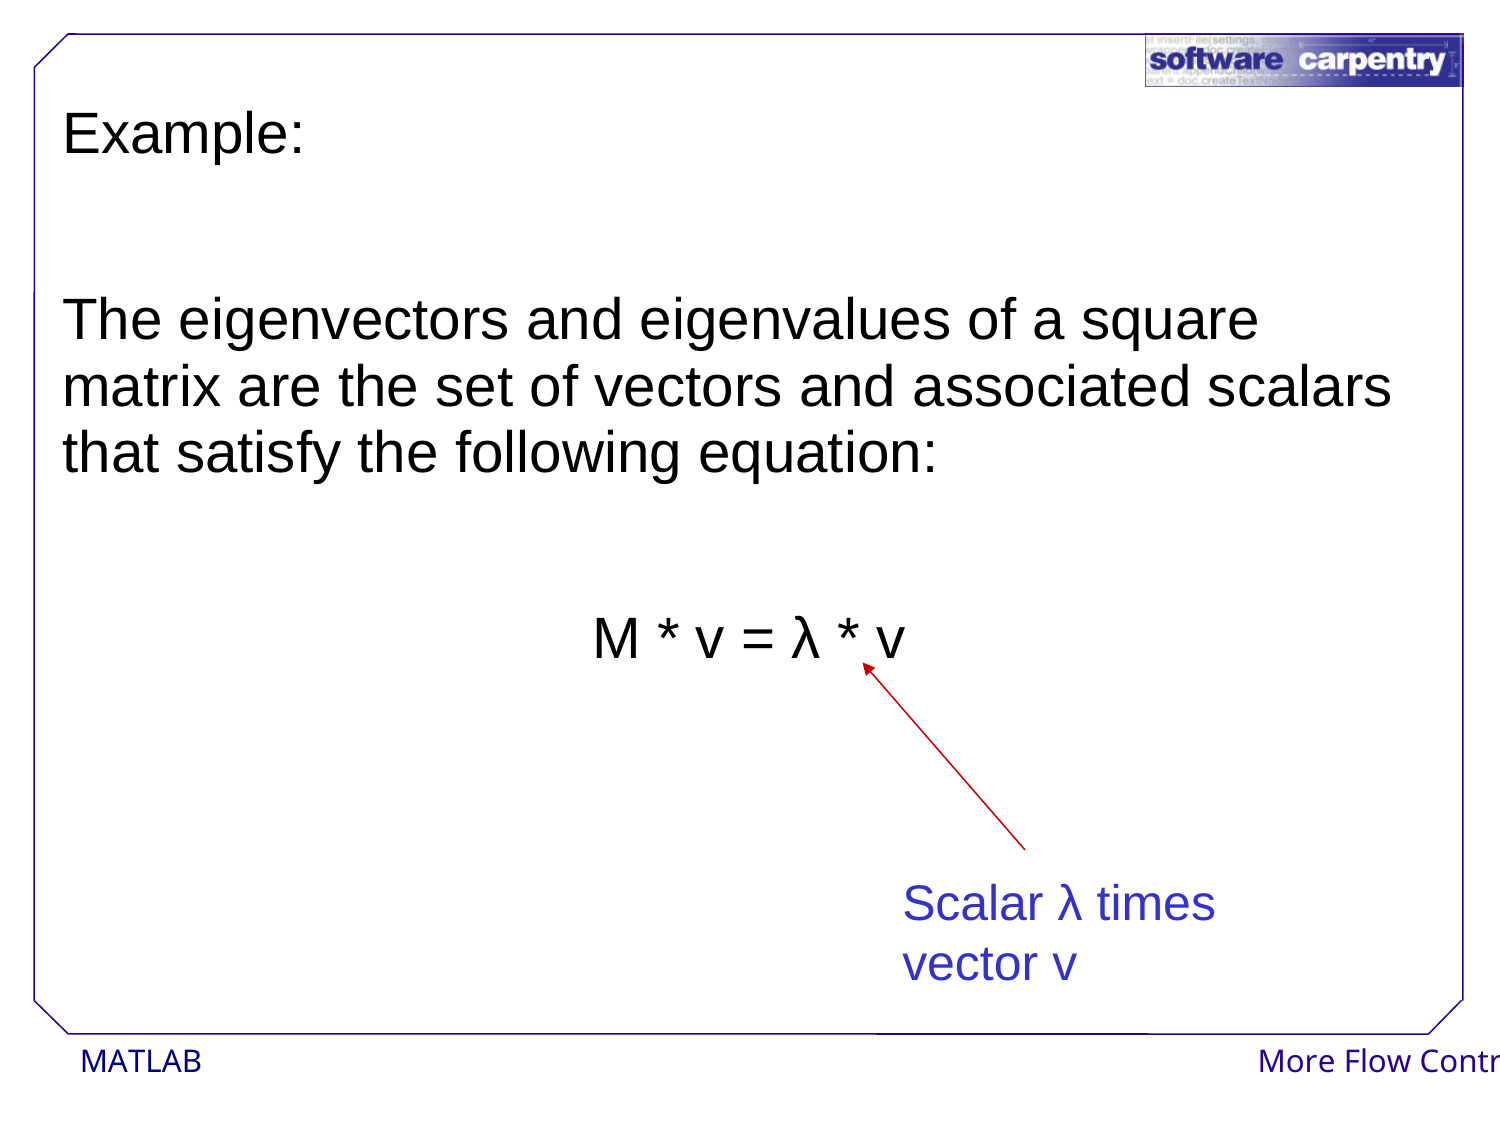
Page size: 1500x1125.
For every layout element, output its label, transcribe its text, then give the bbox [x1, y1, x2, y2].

picture [1145, 33, 1464, 87]
text_box Scalar λ times vector v [887, 862, 1281, 998]
text_box Example: The eigenvectors and eigenvalues of a square matrix are the set of vectors and associated scalars that satisfy the following equation: M * v = λ * v [62, 99, 1436, 910]
